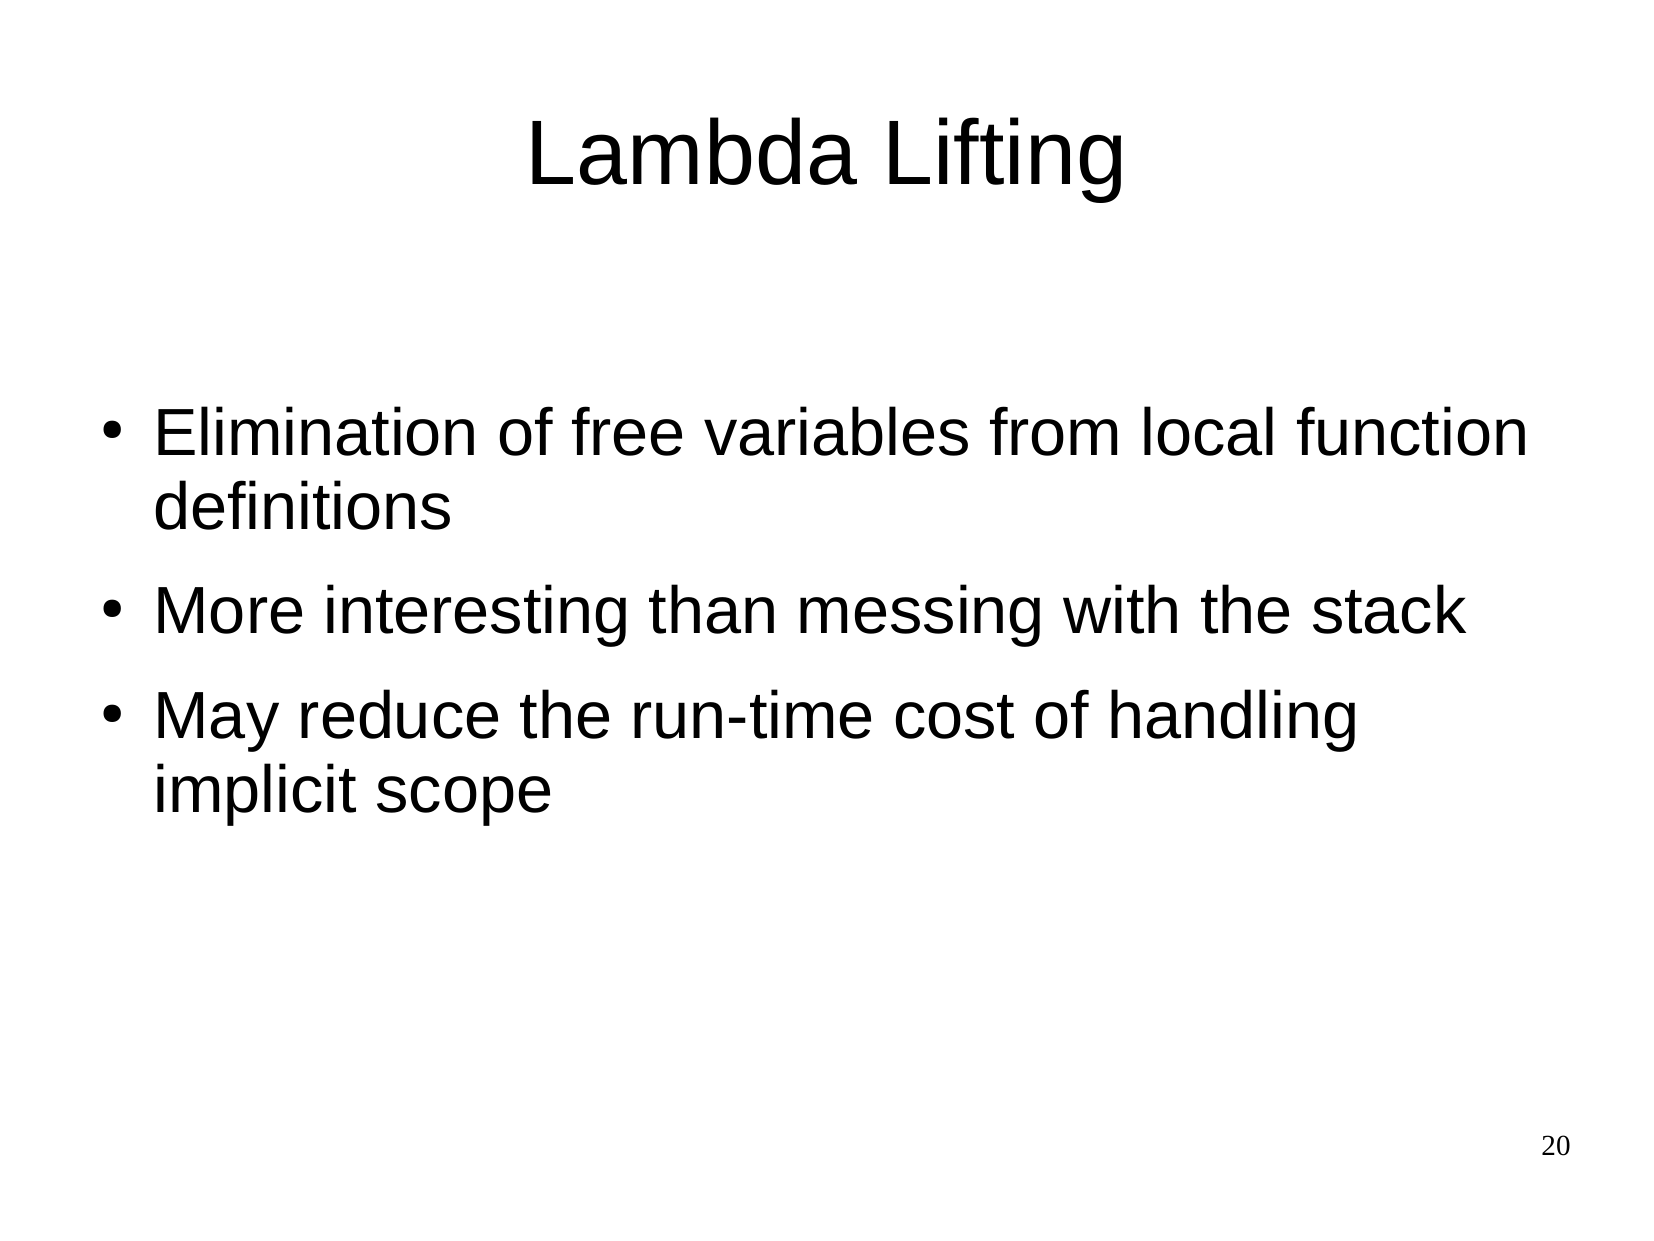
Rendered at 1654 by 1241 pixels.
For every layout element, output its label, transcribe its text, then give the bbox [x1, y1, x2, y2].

list Elimination of free variables from local function definitions More interesting than messing with the stack May reduce the run-time cost of handling implicit scope [82, 290, 1571, 1109]
title Lambda Lifting [82, 49, 1571, 257]
